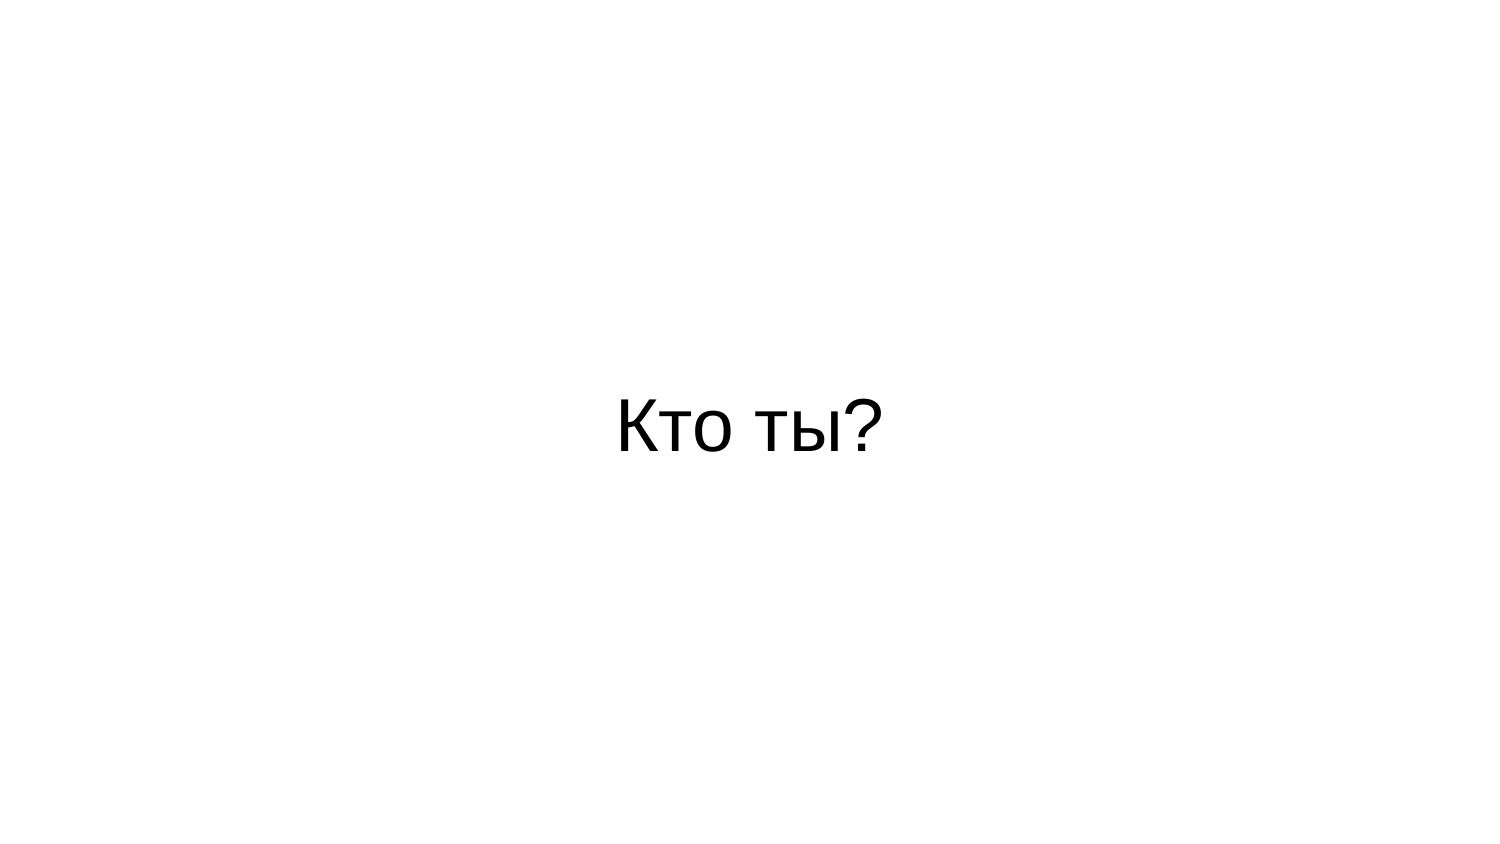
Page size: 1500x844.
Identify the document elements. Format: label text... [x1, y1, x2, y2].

title Кто ты? [51, 352, 1449, 491]
